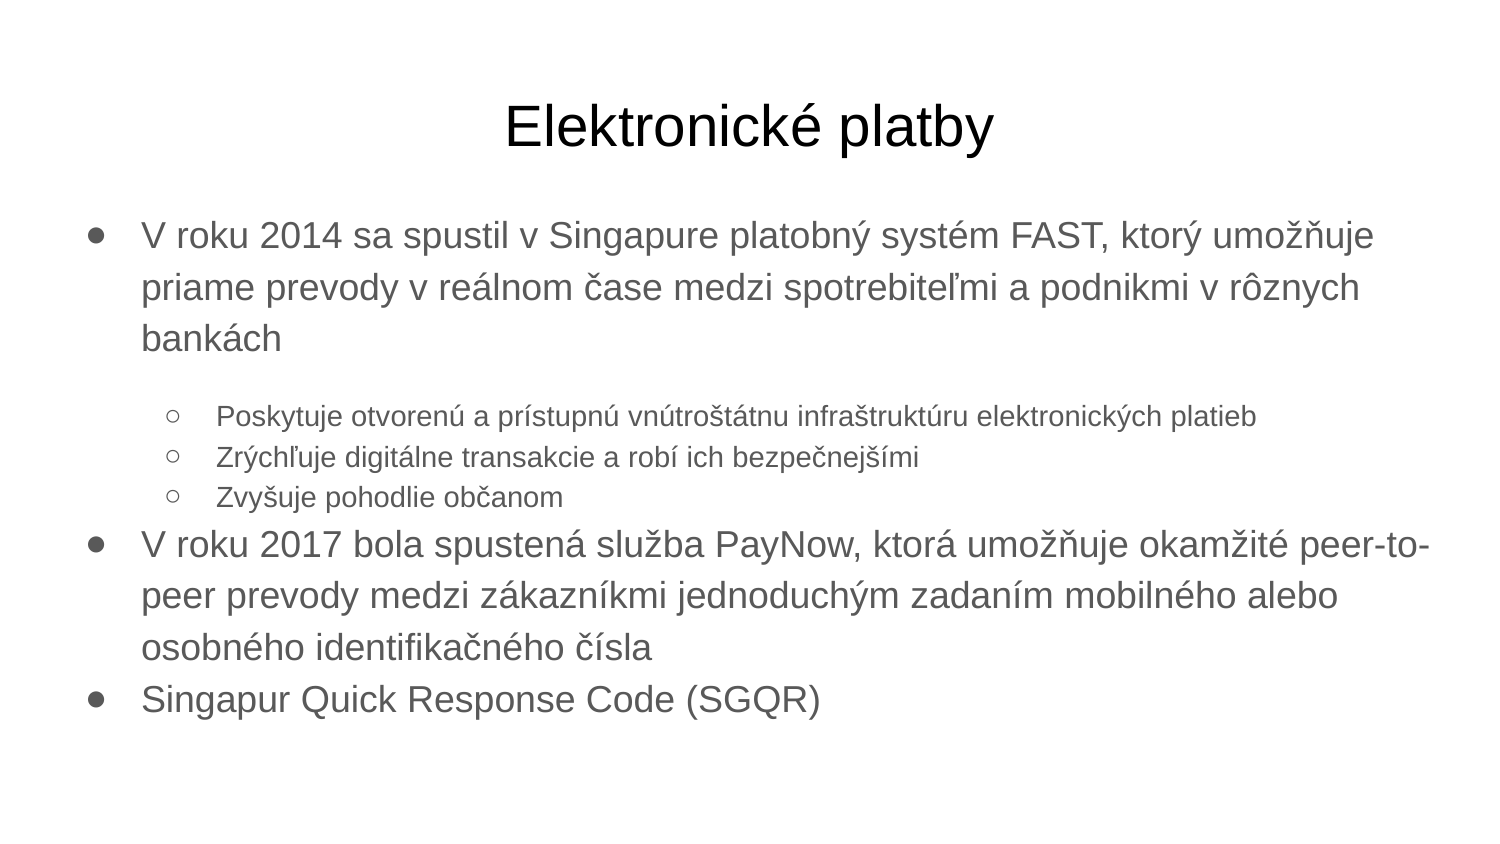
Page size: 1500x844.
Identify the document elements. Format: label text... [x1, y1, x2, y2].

title Elektronické platby [51, 72, 1449, 167]
list V roku 2014 sa spustil v Singapure platobný systém FAST, ktorý umožňuje priame prevody v reálnom čase medzi spotrebiteľmi a podnikmi v rôznych bankách Poskytuje otvorenú a prístupnú vnútroštátnu infraštruktúru elektronických platieb Zrýchľuje digitálne transakcie a robí ich bezpečnejšími Zvyšuje pohodlie občanom V roku 2017 bola spustená služba PayNow, ktorá umožňuje okamžité peer-to-peer prevody medzi zákazníkmi jednoduchým zadaním mobilného alebo osobného identifikačného čísla Singapur Quick Response Code (SGQR) [51, 189, 1449, 750]
